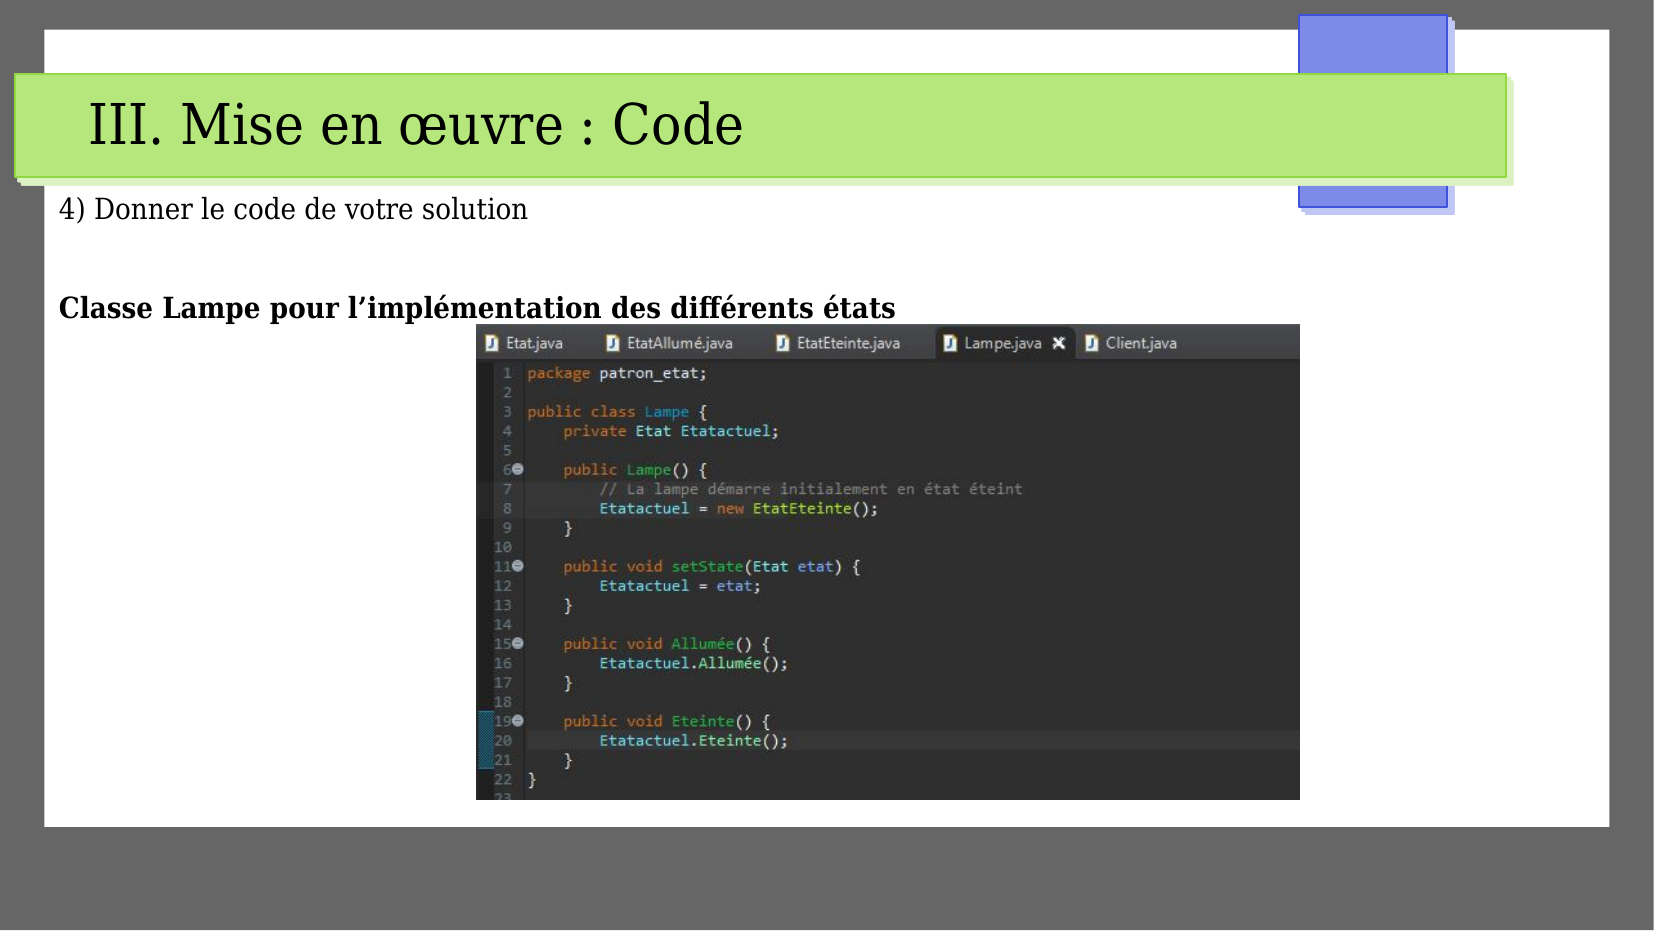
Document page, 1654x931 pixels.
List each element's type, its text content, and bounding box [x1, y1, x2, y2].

title III. Mise en œuvre : Code [88, 73, 1506, 178]
list 4) Donner le code de votre solution Classe Lampe pour l’implémentation des différents états [59, 191, 1565, 827]
picture [476, 324, 1300, 800]
